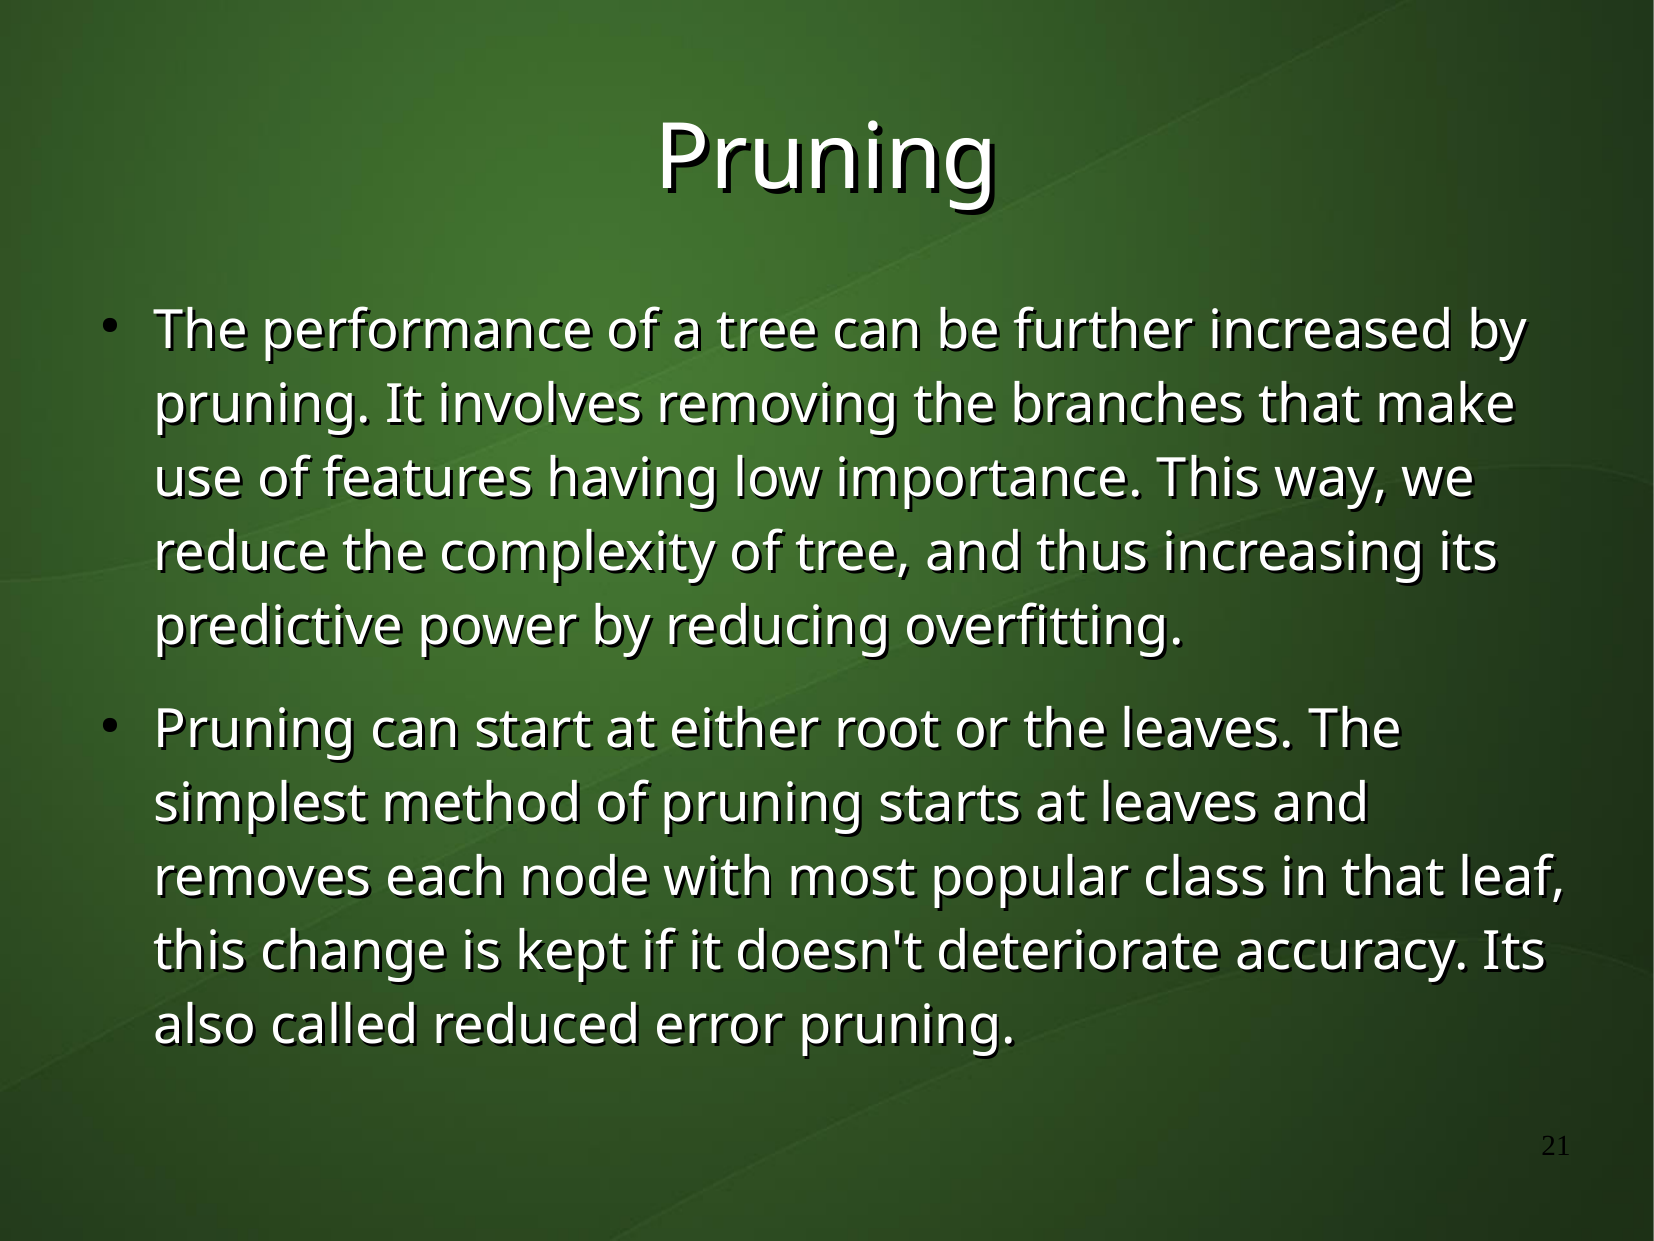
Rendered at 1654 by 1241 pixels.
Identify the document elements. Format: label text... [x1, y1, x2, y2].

title Pruning [82, 49, 1571, 257]
picture [0, 0, 1654, 1241]
list The performance of a tree can be further increased by pruning. It involves removing the branches that make use of features having low importance. This way, we reduce the complexity of tree, and thus increasing its predictive power by reducing overfitting. Pruning can start at either root or the leaves. The simplest method of pruning starts at leaves and removes each node with most popular class in that leaf, this change is kept if it doesn't deteriorate accuracy. Its also called reduced error pruning. [82, 290, 1571, 1013]
